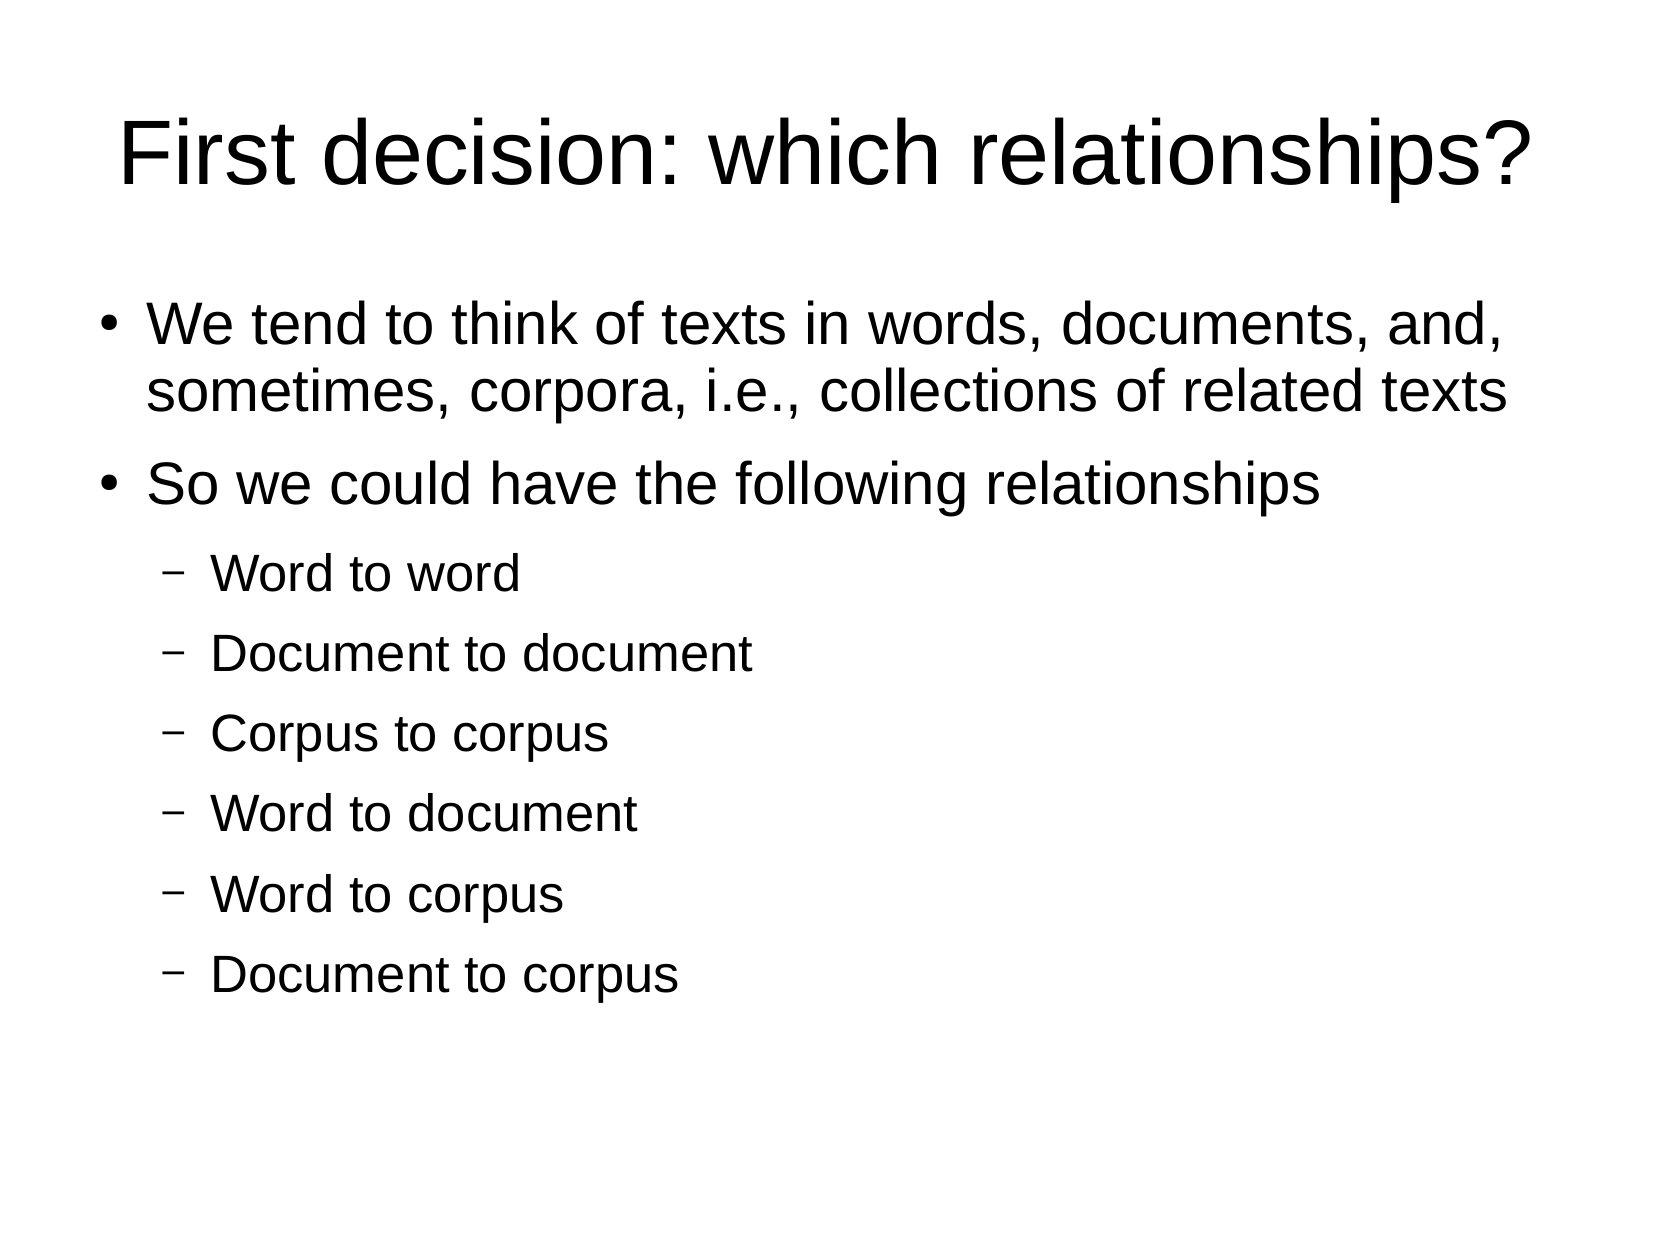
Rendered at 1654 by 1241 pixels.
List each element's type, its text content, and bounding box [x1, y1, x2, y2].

title First decision: which relationships? [82, 49, 1571, 257]
list We tend to think of texts in words, documents, and, sometimes, corpora, i.e., collections of related texts So we could have the following relationships Word to word Document to document Corpus to corpus Word to document Word to corpus Document to corpus [82, 290, 1571, 1010]
